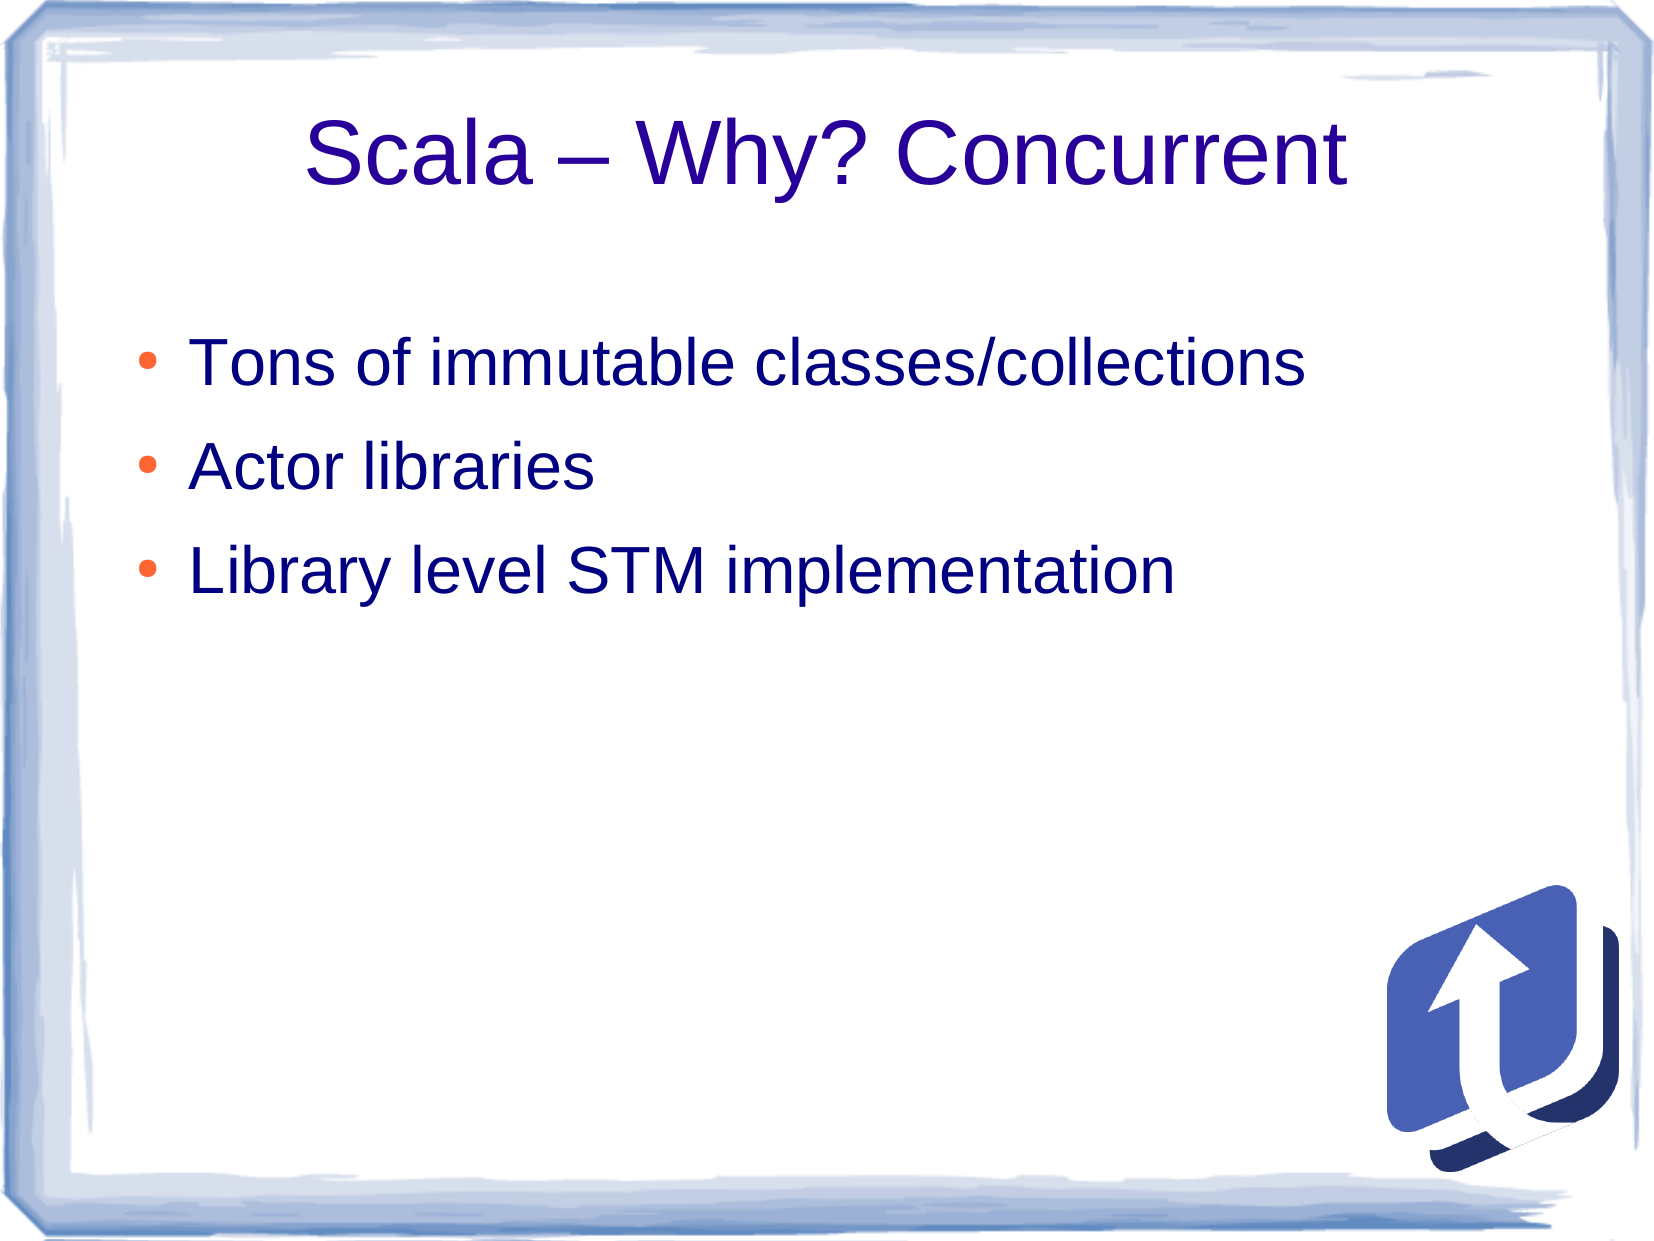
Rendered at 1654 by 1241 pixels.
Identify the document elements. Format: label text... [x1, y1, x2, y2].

title Scala – Why? Concurrent [82, 49, 1571, 257]
picture [0, 0, 1654, 1241]
list Tons of immutable classes/collections Actor libraries Library level STM implementation [118, 324, 1571, 1144]
